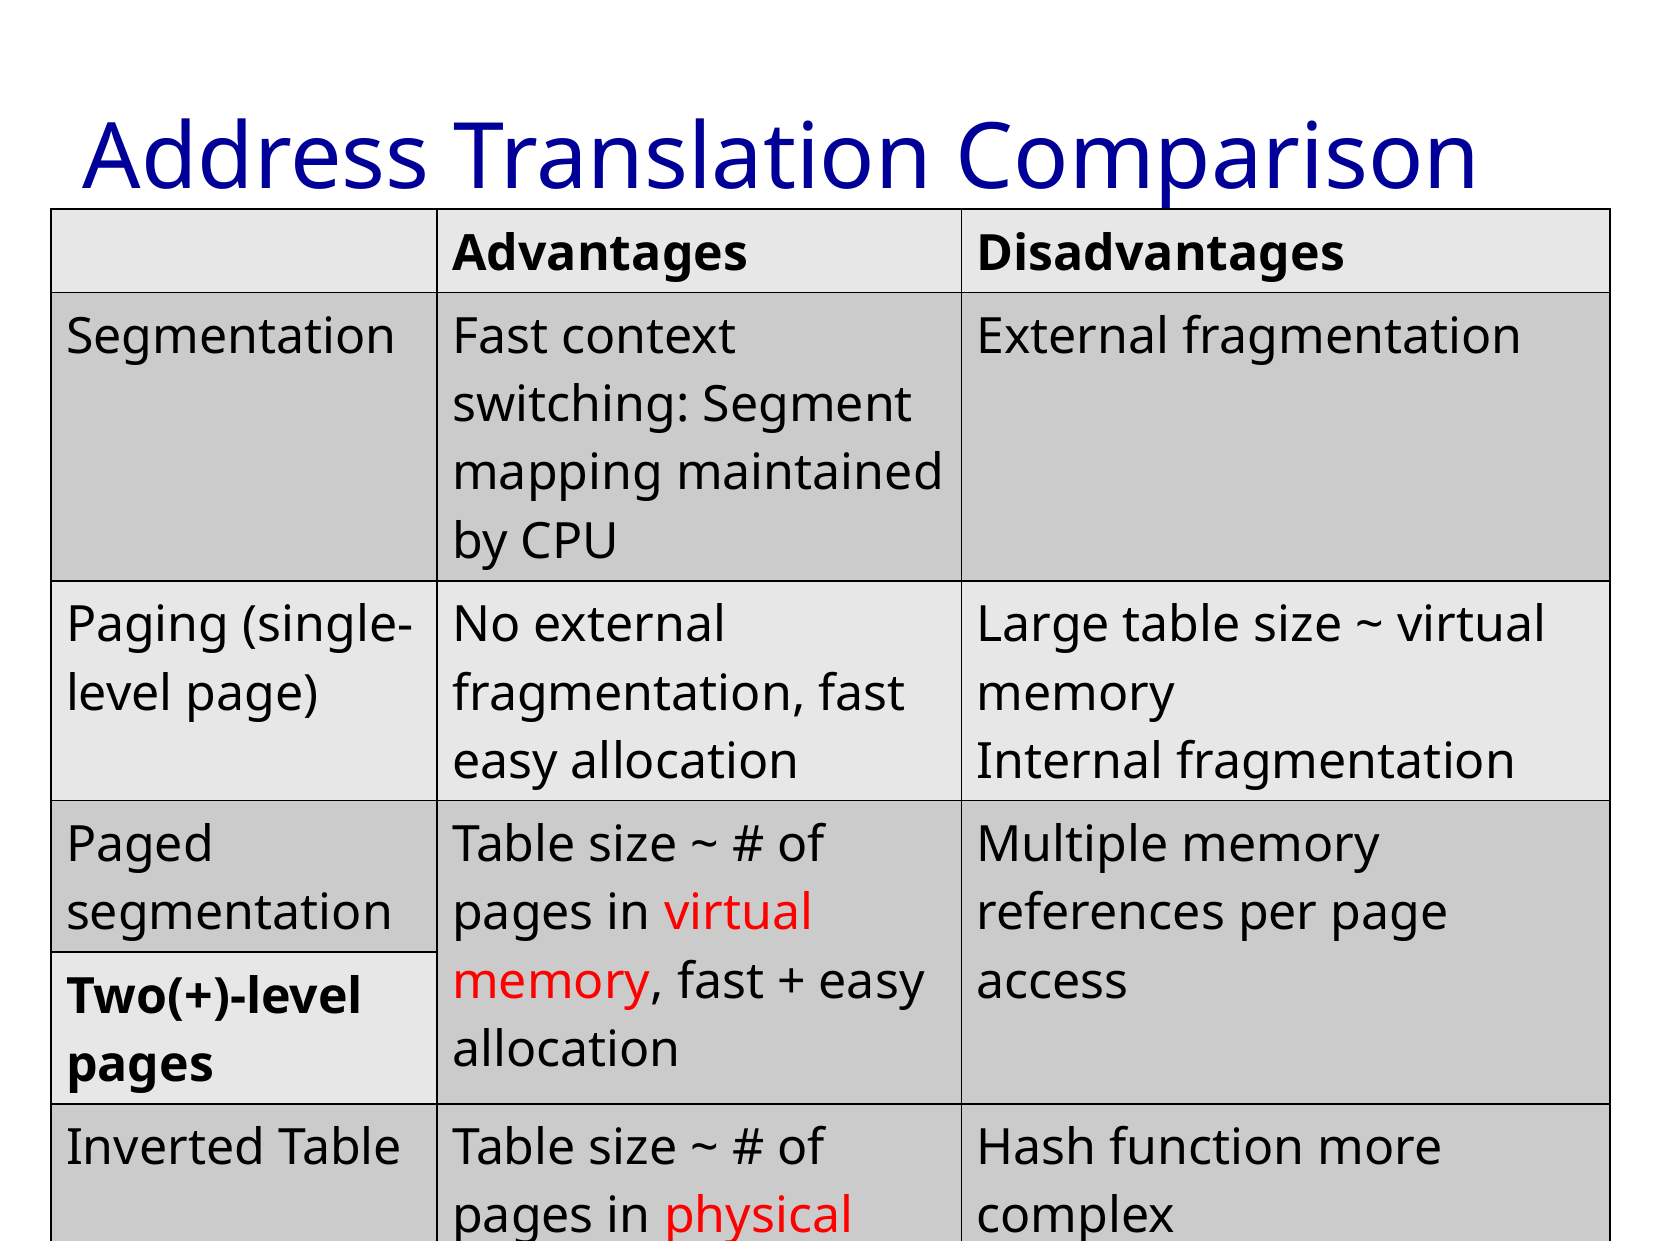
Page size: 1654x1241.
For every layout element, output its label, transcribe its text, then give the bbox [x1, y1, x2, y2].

table_cell Inverted Table [52, 1105, 436, 1241]
table_cell Multiple memory references per page access [962, 801, 1609, 1103]
table_cell Paging (single-level page) [52, 582, 436, 800]
table_cell Two(+)-level pages [52, 953, 436, 1103]
table_cell External fragmentation [962, 293, 1609, 580]
table_cell No external fragmentation, fast easy allocation [438, 582, 961, 800]
table_cell Table size ~ # of pages in physical memory [438, 1105, 961, 1241]
table_header Advantages [438, 210, 961, 292]
table_cell Hash function more complex [962, 1105, 1609, 1241]
table_cell Paged segmentation [52, 801, 436, 951]
table_header Disadvantages [962, 210, 1609, 292]
title Address Translation Comparison [82, 49, 1571, 208]
table_cell Fast context switching: Segment mapping maintained by CPU [438, 293, 961, 580]
table_header [52, 210, 436, 292]
table_cell Table size ~ # of pages in virtual memory, fast + easy allocation [438, 801, 961, 1103]
table_cell Segmentation [52, 293, 436, 580]
table_cell Large table size ~ virtual memory Internal fragmentation [962, 582, 1609, 800]
